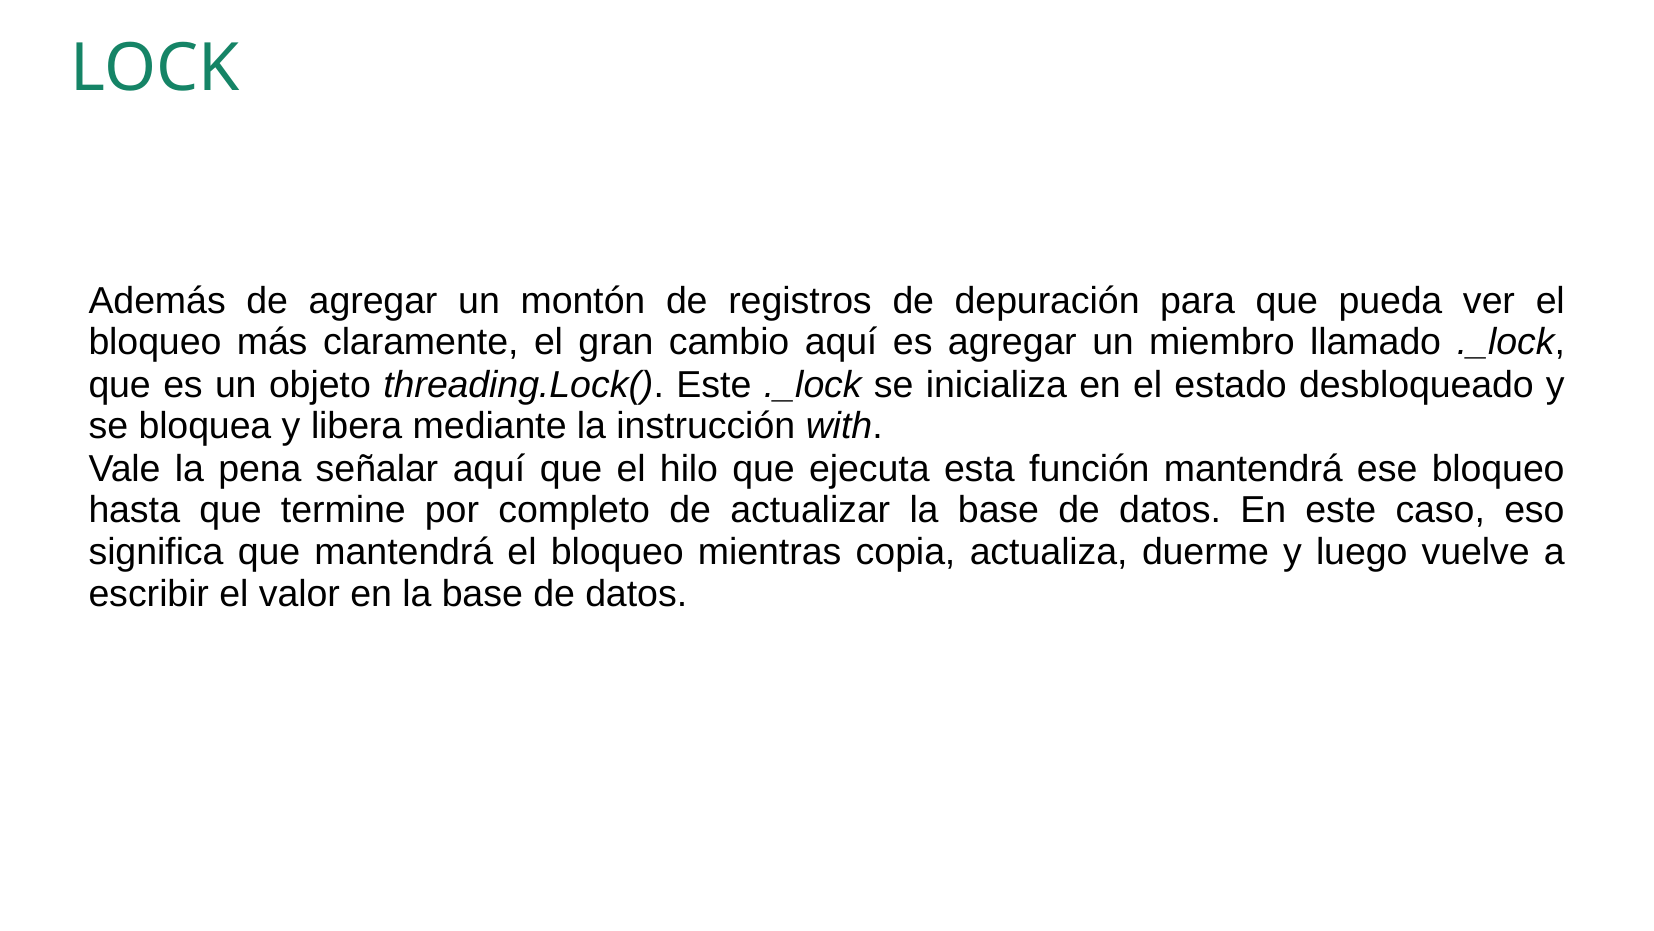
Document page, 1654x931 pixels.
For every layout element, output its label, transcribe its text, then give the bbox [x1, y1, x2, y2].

title LOCK [70, 0, 1447, 159]
text_box Además de agregar un montón de registros de depuración para que pueda ver el bloqueo más claramente, el gran cambio aquí es agregar un miembro llamado ._lock, que es un objeto threading.Lock(). Este ._lock se inicializa en el estado desbloqueado y se bloquea y libera mediante la instrucción with. Vale la pena señalar aquí que el hilo que ejecuta esta función mantendrá ese bloqueo hasta que termine por completo de actualizar la base de datos. En este caso, eso significa que mantendrá el bloqueo mientras copia, actualiza, duerme y luego vuelve a escribir el valor en la base de datos. [73, 271, 1580, 749]
